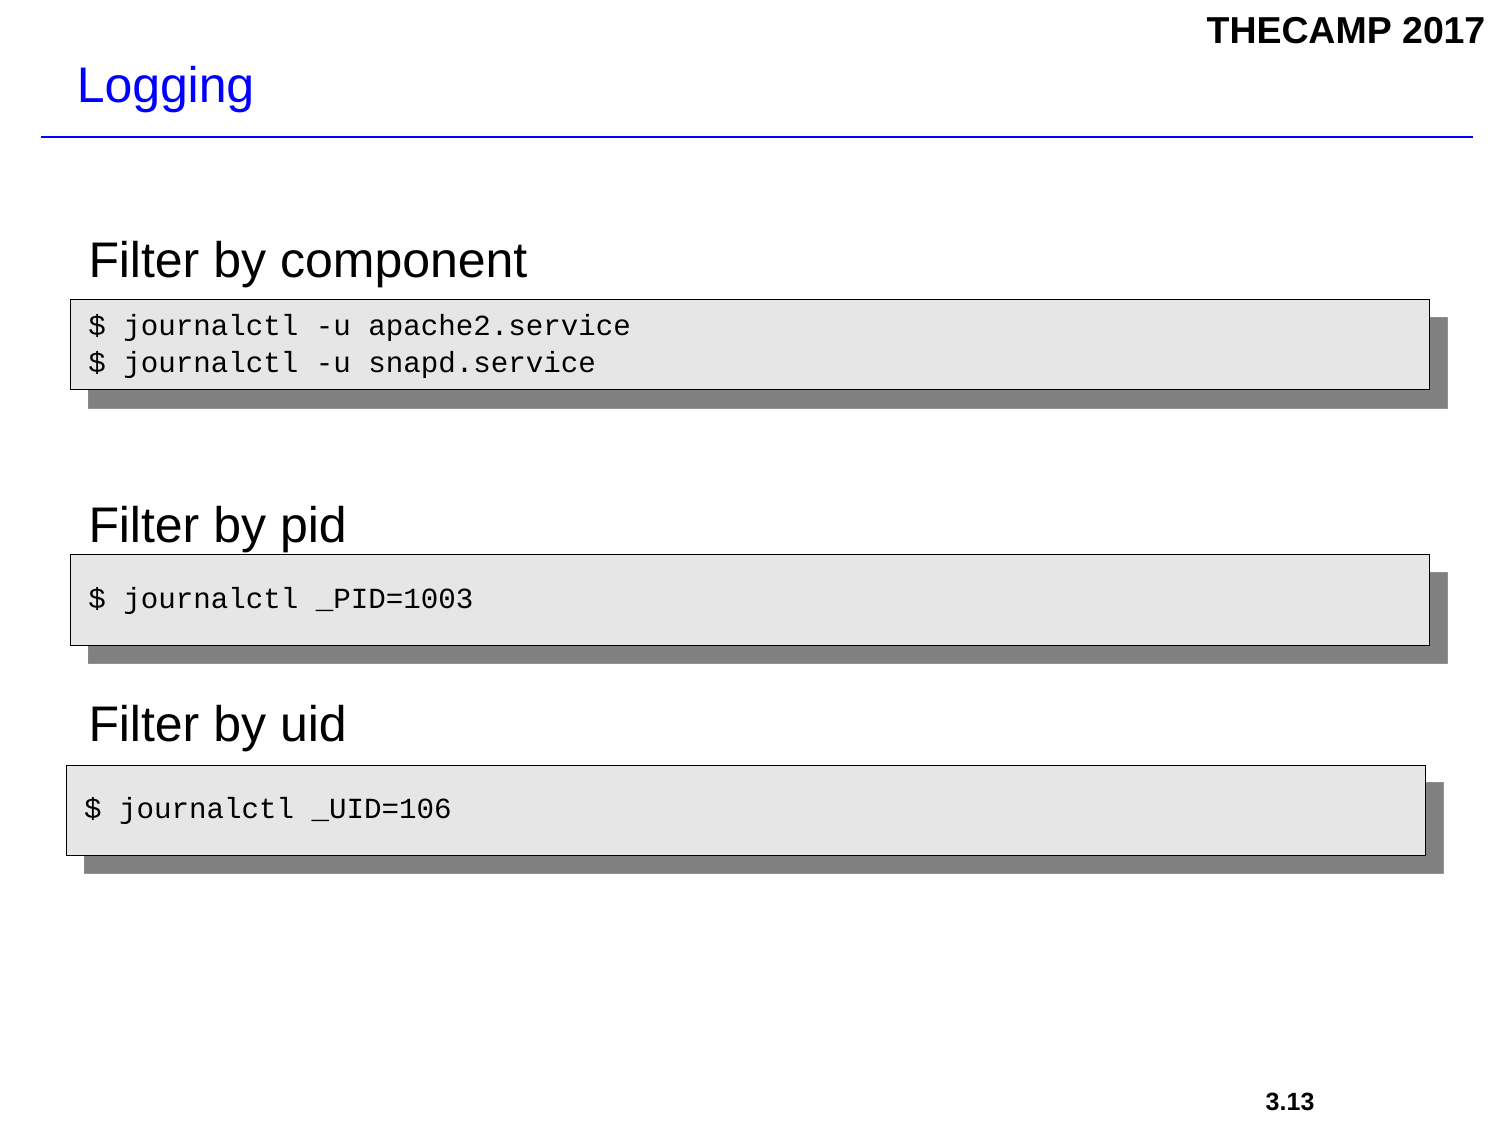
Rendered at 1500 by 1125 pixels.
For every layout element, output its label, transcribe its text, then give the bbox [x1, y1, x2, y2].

text_box $ journalctl _UID=106 [66, 765, 1426, 856]
text_box $ journalctl -u apache2.service $ journalctl -u snapd.service [70, 299, 1430, 390]
title Logging [76, 39, 1424, 126]
list Filter by component Filter by pid Filter by uid [88, 113, 1398, 299]
list Filter by component Filter by pid Filter by uid [88, 390, 1398, 554]
text_box $ journalctl _PID=1003 [70, 554, 1430, 646]
list Filter by component Filter by pid Filter by uid [88, 646, 1398, 765]
